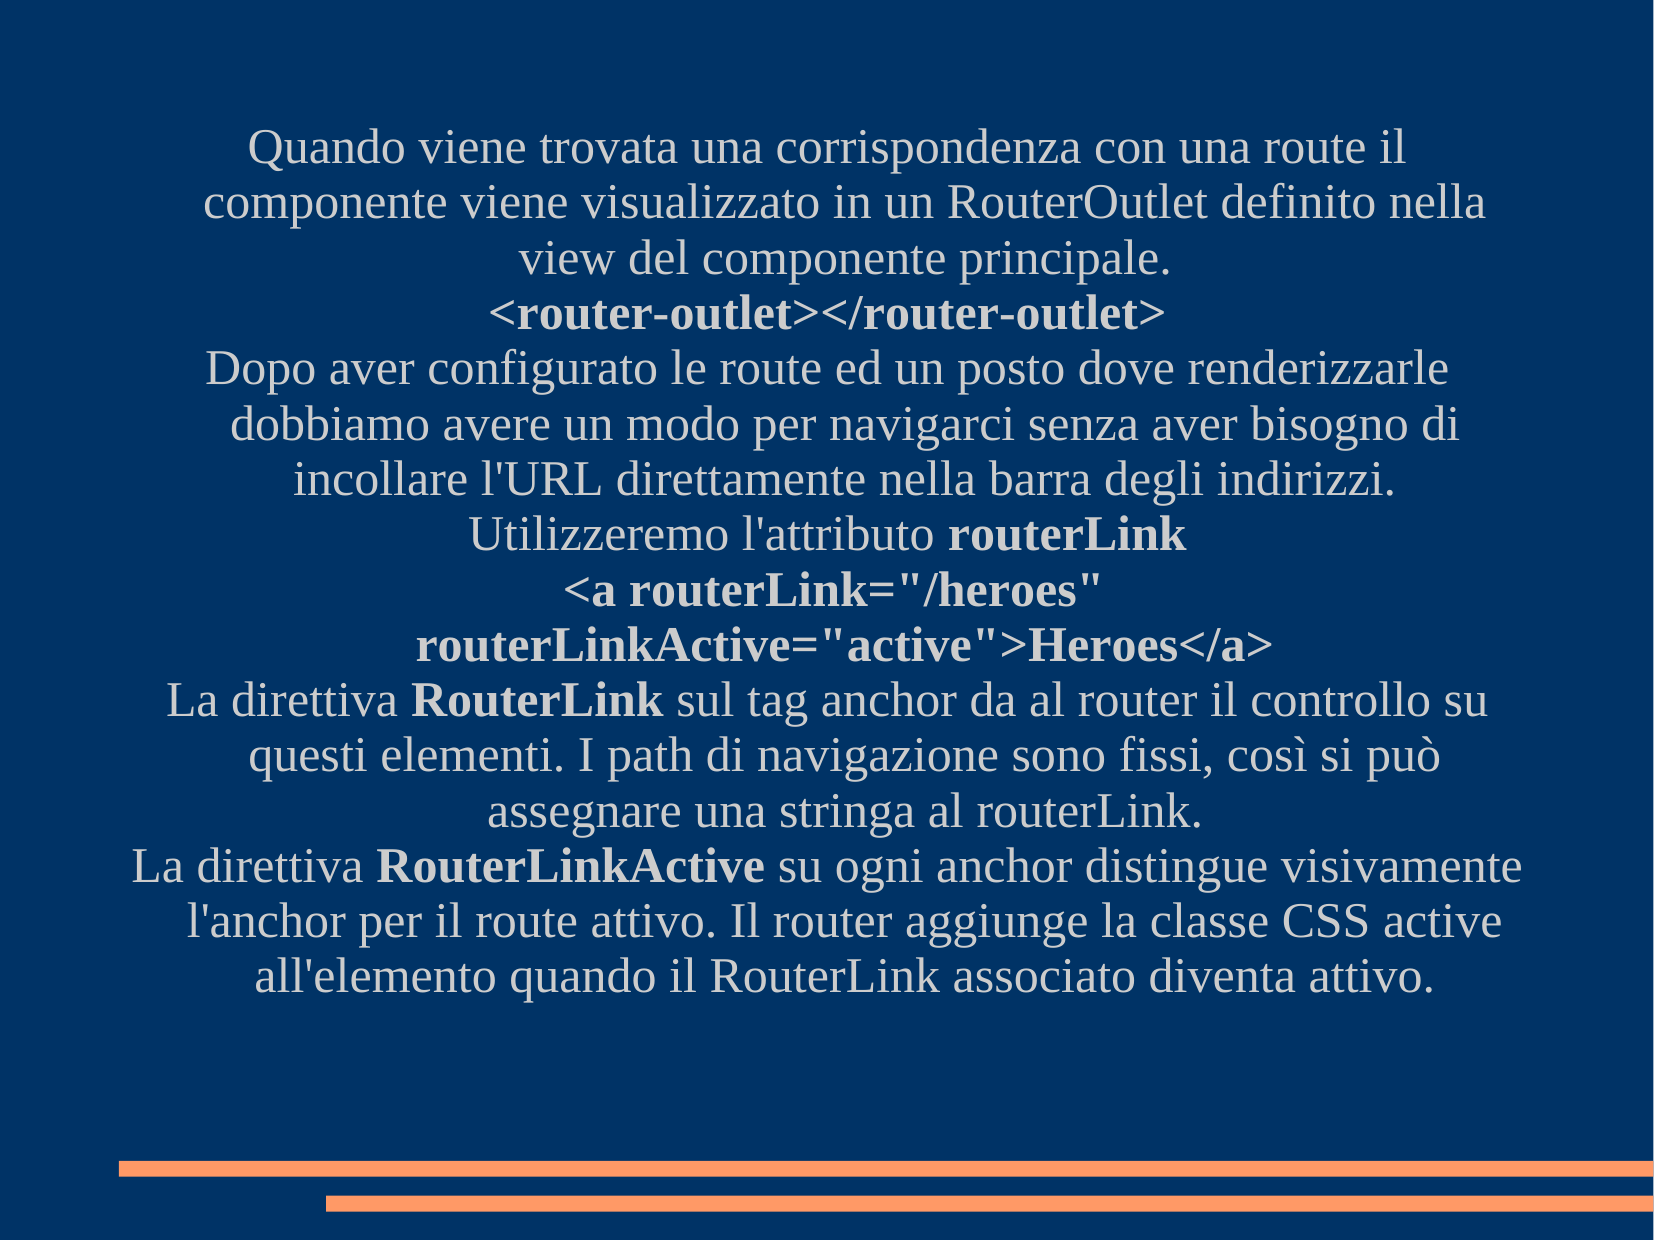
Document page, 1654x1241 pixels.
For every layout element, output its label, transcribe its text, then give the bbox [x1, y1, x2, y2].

subtitle Quando viene trovata una corrispondenza con una route il componente viene visualizzato in un RouterOutlet definito nella view del componente principale. <router-outlet></router-outlet> Dopo aver configurato le route ed un posto dove renderizzarle dobbiamo avere un modo per navigarci senza aver bisogno di incollare l'URL direttamente nella barra degli indirizzi. Utilizzeremo l'attributo routerLink <a routerLink="/heroes" routerLinkActive="active">Heroes</a> La direttiva RouterLink sul tag anchor da al router il controllo su questi elementi. I path di navigazione sono fissi, così si può assegnare una stringa al routerLink. La direttiva RouterLinkActive su ogni anchor distingue visivamente l'anchor per il route attivo. Il router aggiunge la classe CSS active all'elemento quando il RouterLink associato diventa attivo. [121, 46, 1534, 1132]
